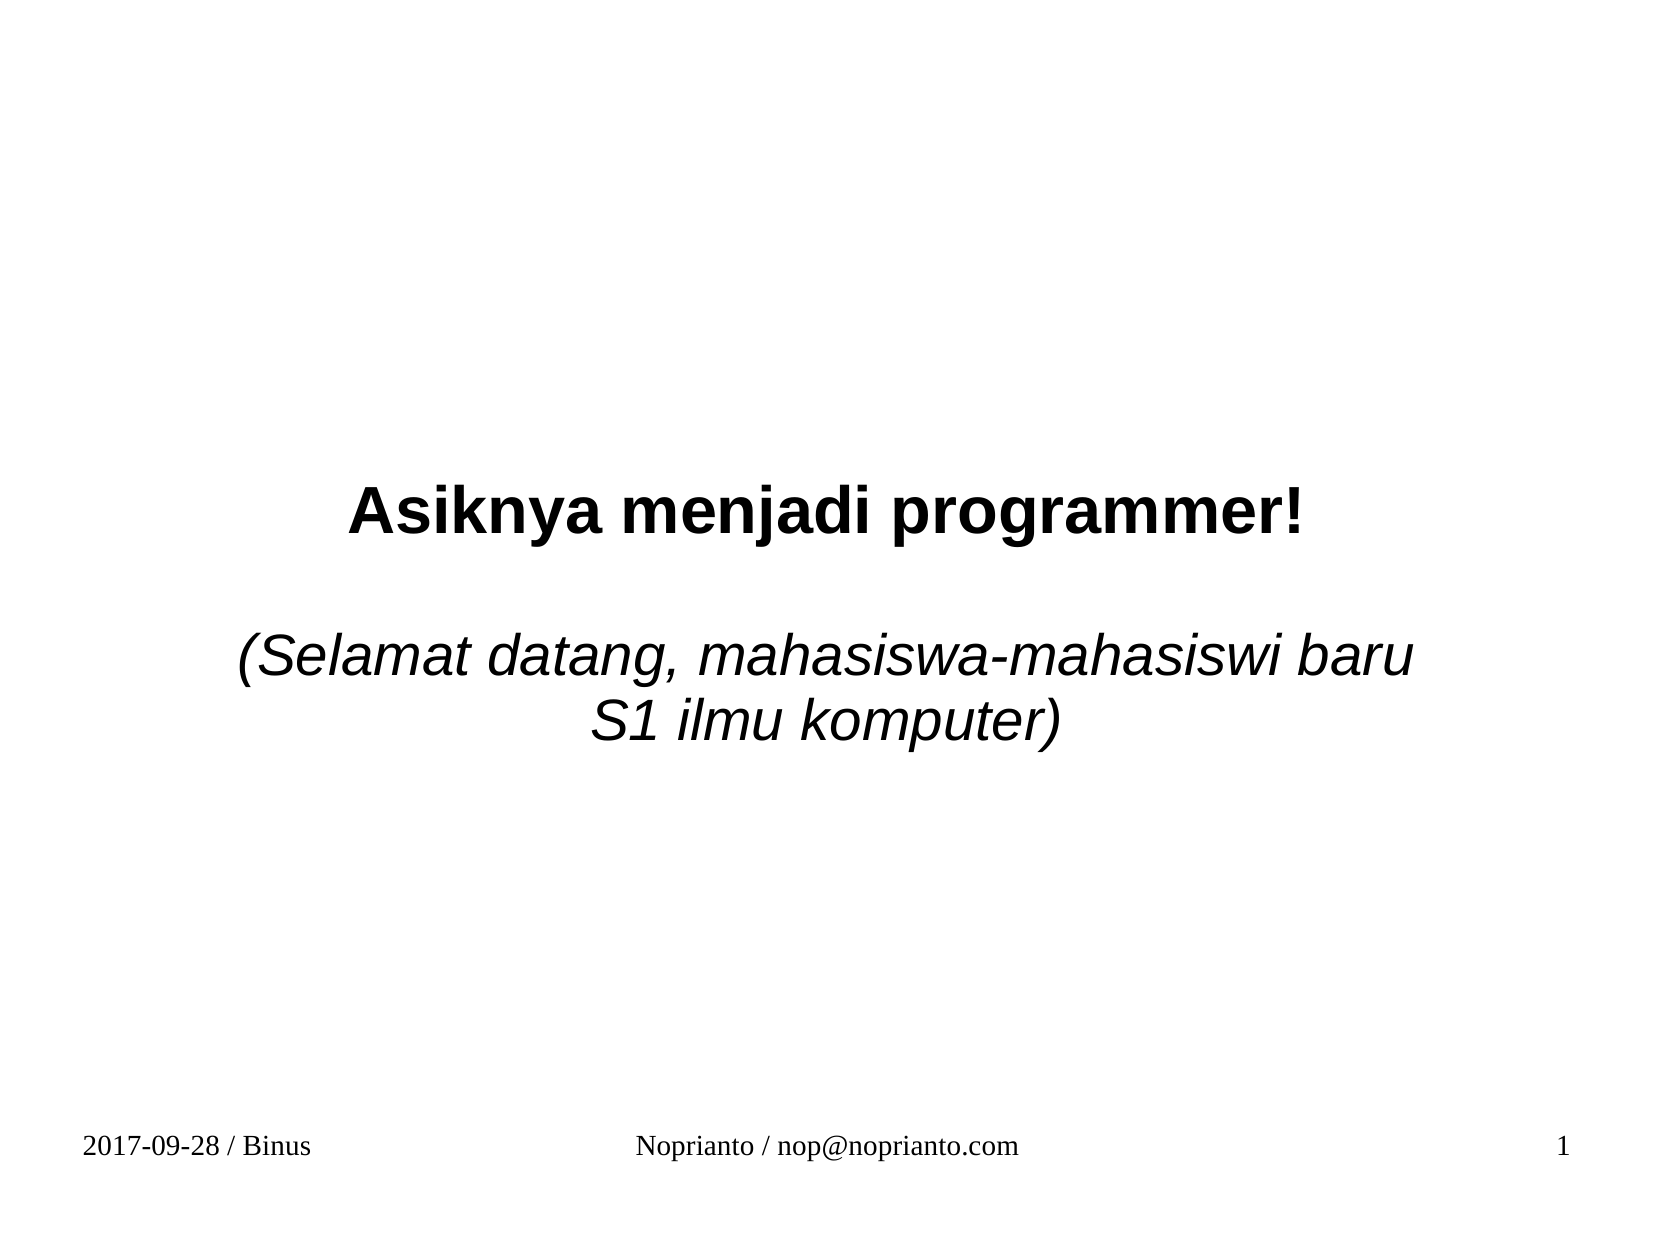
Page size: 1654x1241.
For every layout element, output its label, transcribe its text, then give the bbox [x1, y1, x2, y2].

subtitle Asiknya menjadi programmer! (Selamat datang, mahasiswa-mahasiswi baru S1 ilmu komputer) [82, 290, 1571, 1010]
